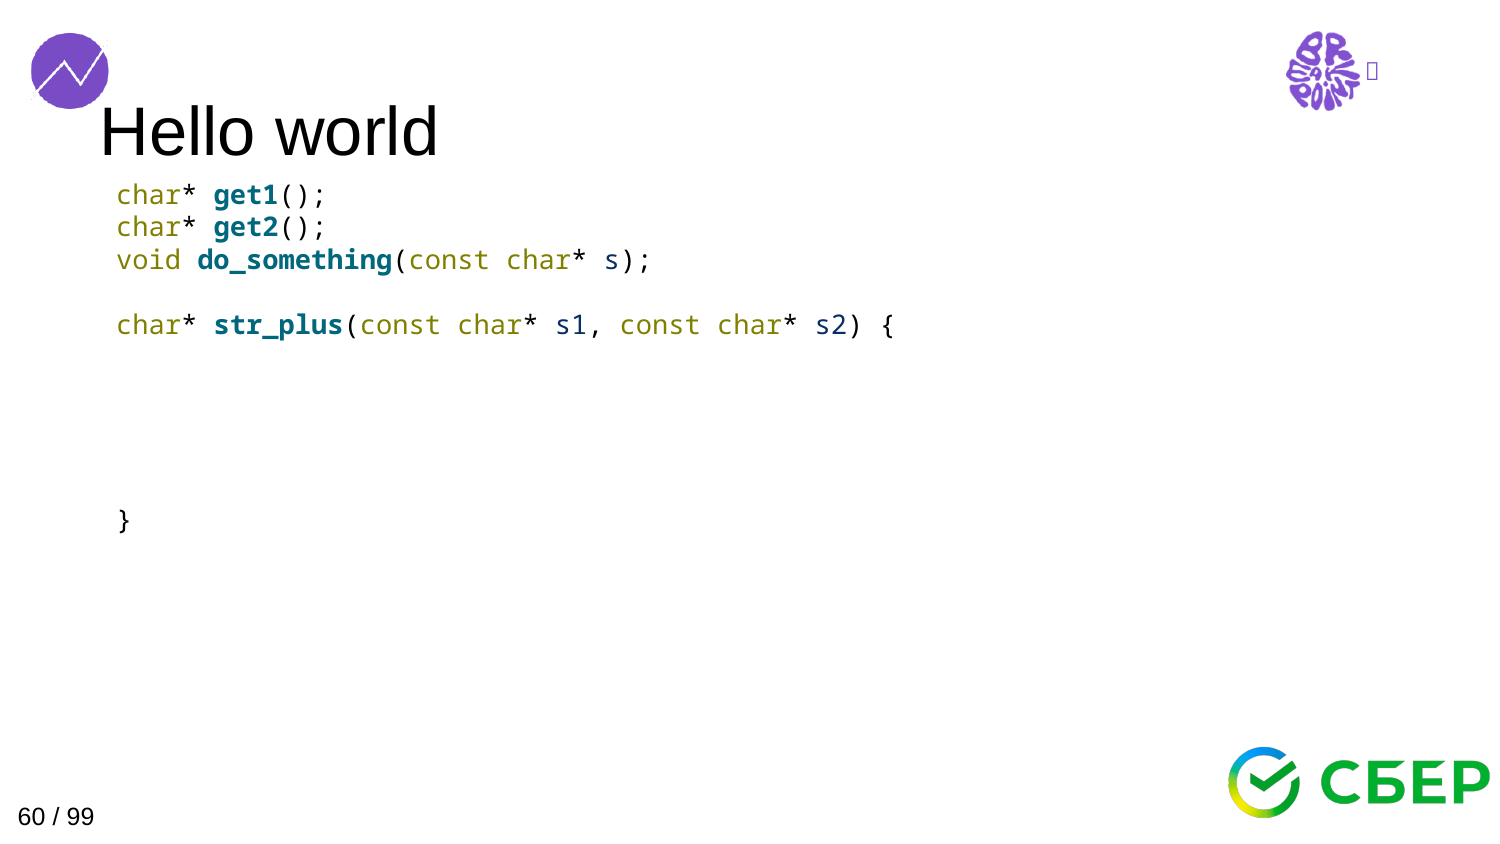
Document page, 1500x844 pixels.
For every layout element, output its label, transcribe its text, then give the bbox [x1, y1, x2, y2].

picture [28, 27, 111, 111]
picture [1274, 17, 1372, 81]
text_box <number> / 99 [2, 795, 632, 839]
title Hello world [92, 81, 1386, 185]
text_box 🐙 [1364, 36, 1489, 107]
picture [1221, 740, 1497, 824]
text_box char* get1(); char* get2(); void do_something(const char* s); char* str_plus(const char* s1, const char* s2) { } [101, 169, 1404, 794]
